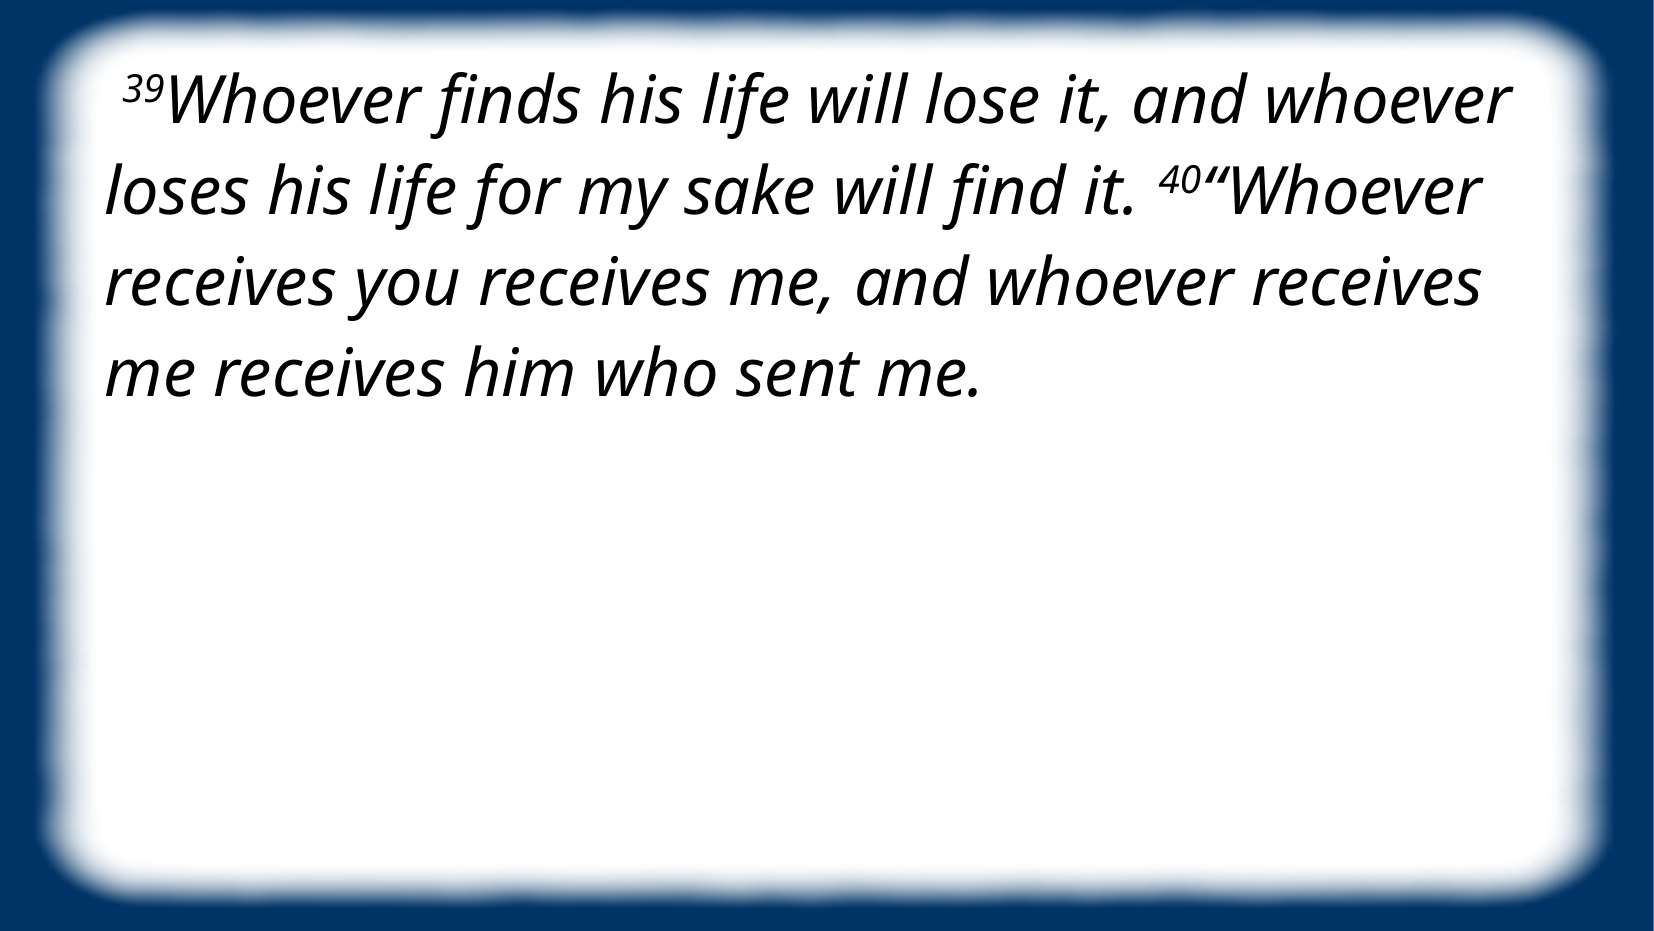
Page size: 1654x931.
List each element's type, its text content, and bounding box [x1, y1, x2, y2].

text_box 39Whoever finds his life will lose it, and whoever loses his life for my sake will find it. 40“Whoever receives you receives me, and whoever receives me receives him who sent me. [90, 45, 1546, 415]
picture [0, 0, 1654, 931]
